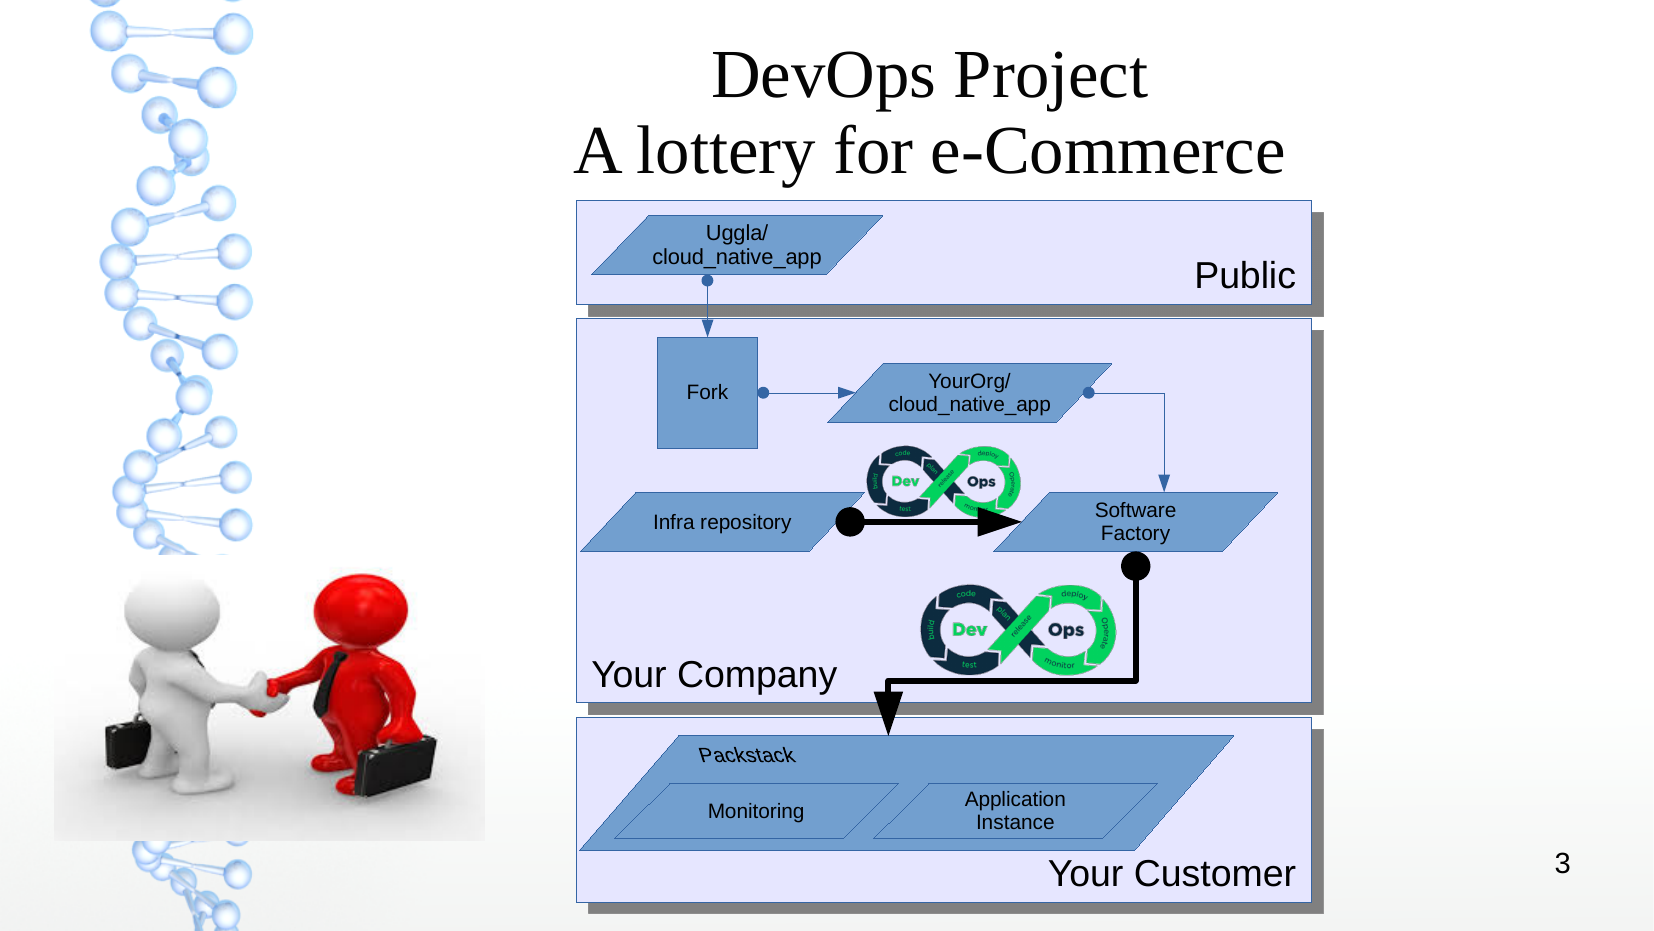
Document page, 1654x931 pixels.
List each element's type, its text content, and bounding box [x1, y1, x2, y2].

picture [0, 0, 1654, 931]
text_box Monitoring [614, 783, 899, 839]
text_box Infra repository [580, 492, 865, 552]
text_box Your Customer [576, 717, 1312, 903]
text_box Your Company [708, 318, 1312, 703]
title DevOps Project A lottery for e-Commerce [265, 35, 1595, 189]
text_box Public [576, 200, 1312, 305]
text_box Application Instance [873, 783, 1158, 839]
text_box Software Factory [993, 492, 1278, 552]
text_box Packstack [579, 735, 1234, 851]
text_box Fork [657, 337, 758, 449]
text_box Your Company [576, 318, 1164, 703]
text_box YourOrg/ cloud_native_app [827, 363, 1112, 423]
text_box Uggla/ cloud_native_app [591, 215, 883, 275]
